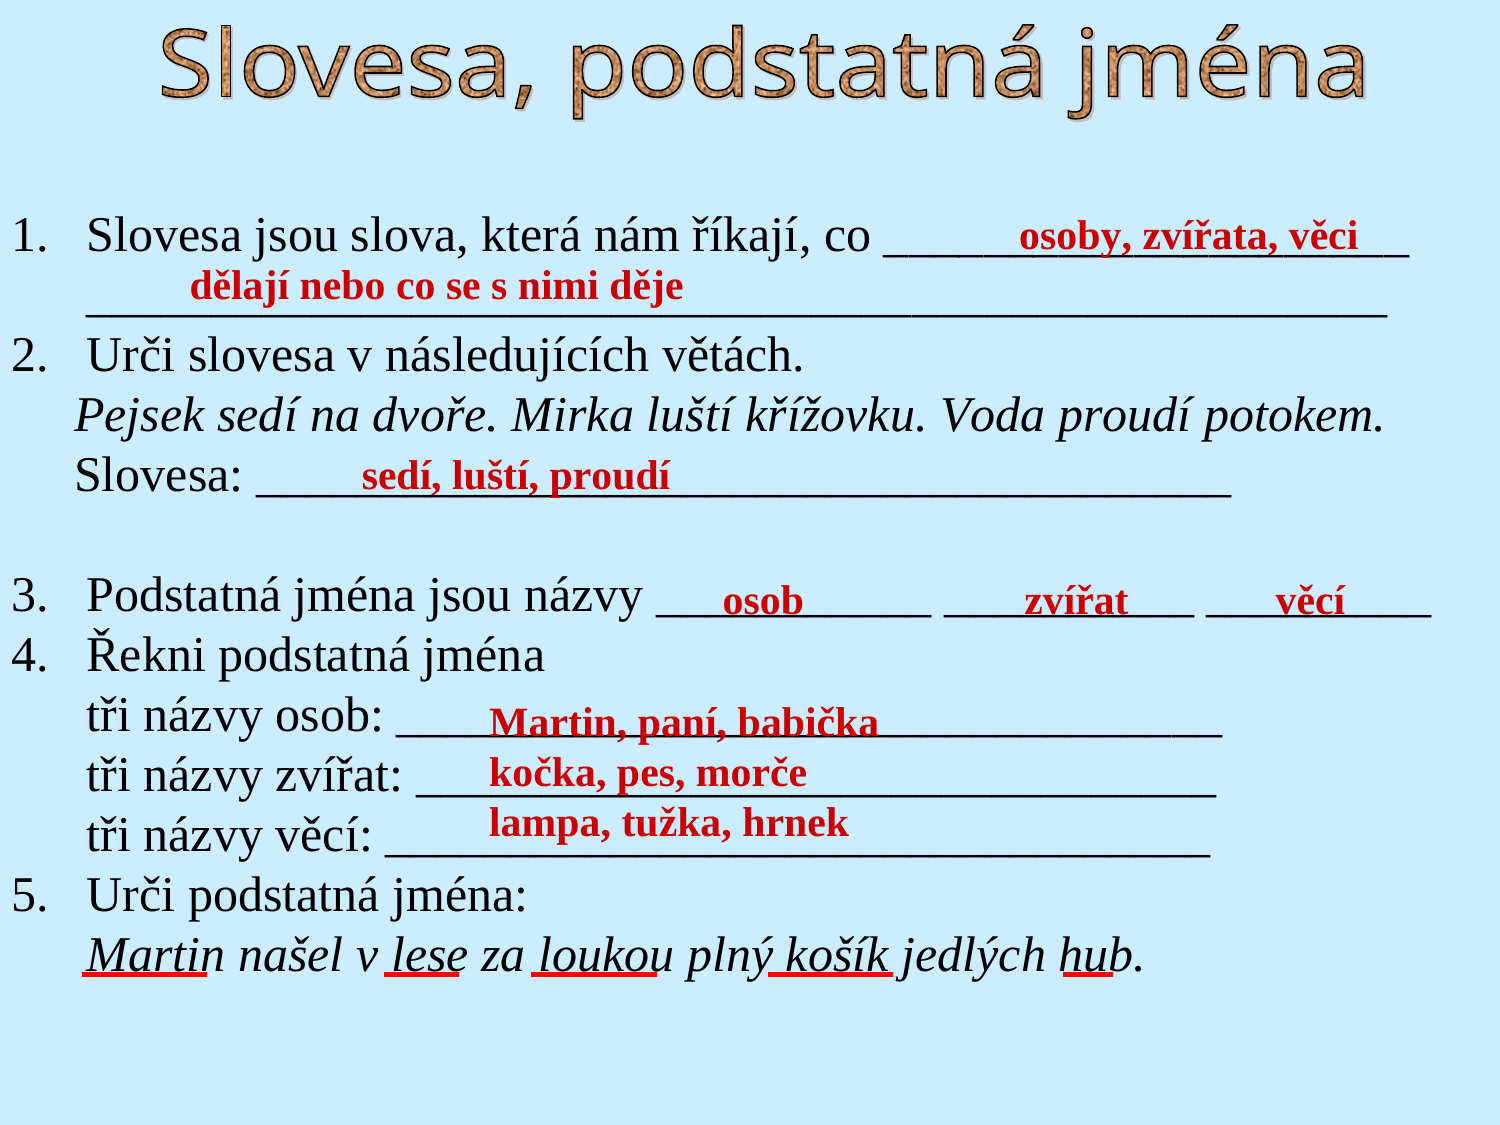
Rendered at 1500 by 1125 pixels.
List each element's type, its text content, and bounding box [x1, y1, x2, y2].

text_box Slovesa, podstatná jména [1200, 45, 1247, 98]
text_box Slovesa jsou slova, která nám říkají, co _____________________ ____________________________________________________ 2. Urči slovesa v následujících větách. Pejsek sedí na dvoře. Mirka luští křížovku. Voda proudí potokem. Slovesa: _______________________________________ 3. Podstatná jména jsou názvy ___________ __________ _________ Řekni podstatná jména tři názvy osob: _________________________________ tři názvy zvířat: ________________________________ tři názvy věcí: _________________________________ Urči podstatná jména: Martin našel v lese za loukou plný košík jedlých hub. [0, 194, 1500, 1050]
text_box Slovesa, podstatná jména [573, 45, 622, 119]
text_box Slovesa, podstatná jména [1068, 46, 1092, 119]
text_box Slovesa, podstatná jména [162, 28, 209, 98]
text_box Slovesa, podstatná jména [221, 25, 231, 97]
text_box Slovesa, podstatná jména [937, 45, 983, 97]
text_box Slovesa, podstatná jména [800, 34, 834, 98]
text_box osob zvířat věcí [708, 564, 1361, 631]
text_box Slovesa, podstatná jména [459, 45, 504, 98]
text_box Slovesa, podstatná jména [995, 45, 1040, 98]
text_box Slovesa, podstatná jména [693, 25, 742, 98]
text_box Slovesa, podstatná jména [1318, 45, 1363, 98]
text_box Slovesa, podstatná jména [411, 45, 451, 98]
text_box Slovesa, podstatná jména [298, 46, 350, 97]
text_box Slovesa, podstatná jména [1108, 45, 1187, 97]
text_box Slovesa, podstatná jména [755, 45, 795, 98]
text_box Slovesa, podstatná jména [632, 45, 683, 98]
text_box Slovesa, podstatná jména [1260, 45, 1306, 97]
text_box Slovesa, podstatná jména [244, 45, 295, 98]
text_box Martin, paní, babička kočka, pes, morče lampa, tužka, hrnek [474, 687, 895, 853]
text_box sedí, luští, proudí [347, 439, 686, 506]
text_box Slovesa, podstatná jména [893, 34, 927, 98]
text_box Slovesa, podstatná jména [355, 45, 402, 98]
text_box Slovesa, podstatná jména [840, 45, 884, 98]
text_box osoby, zvířata, věci dělají nebo co se s nimi děje [174, 199, 1426, 316]
